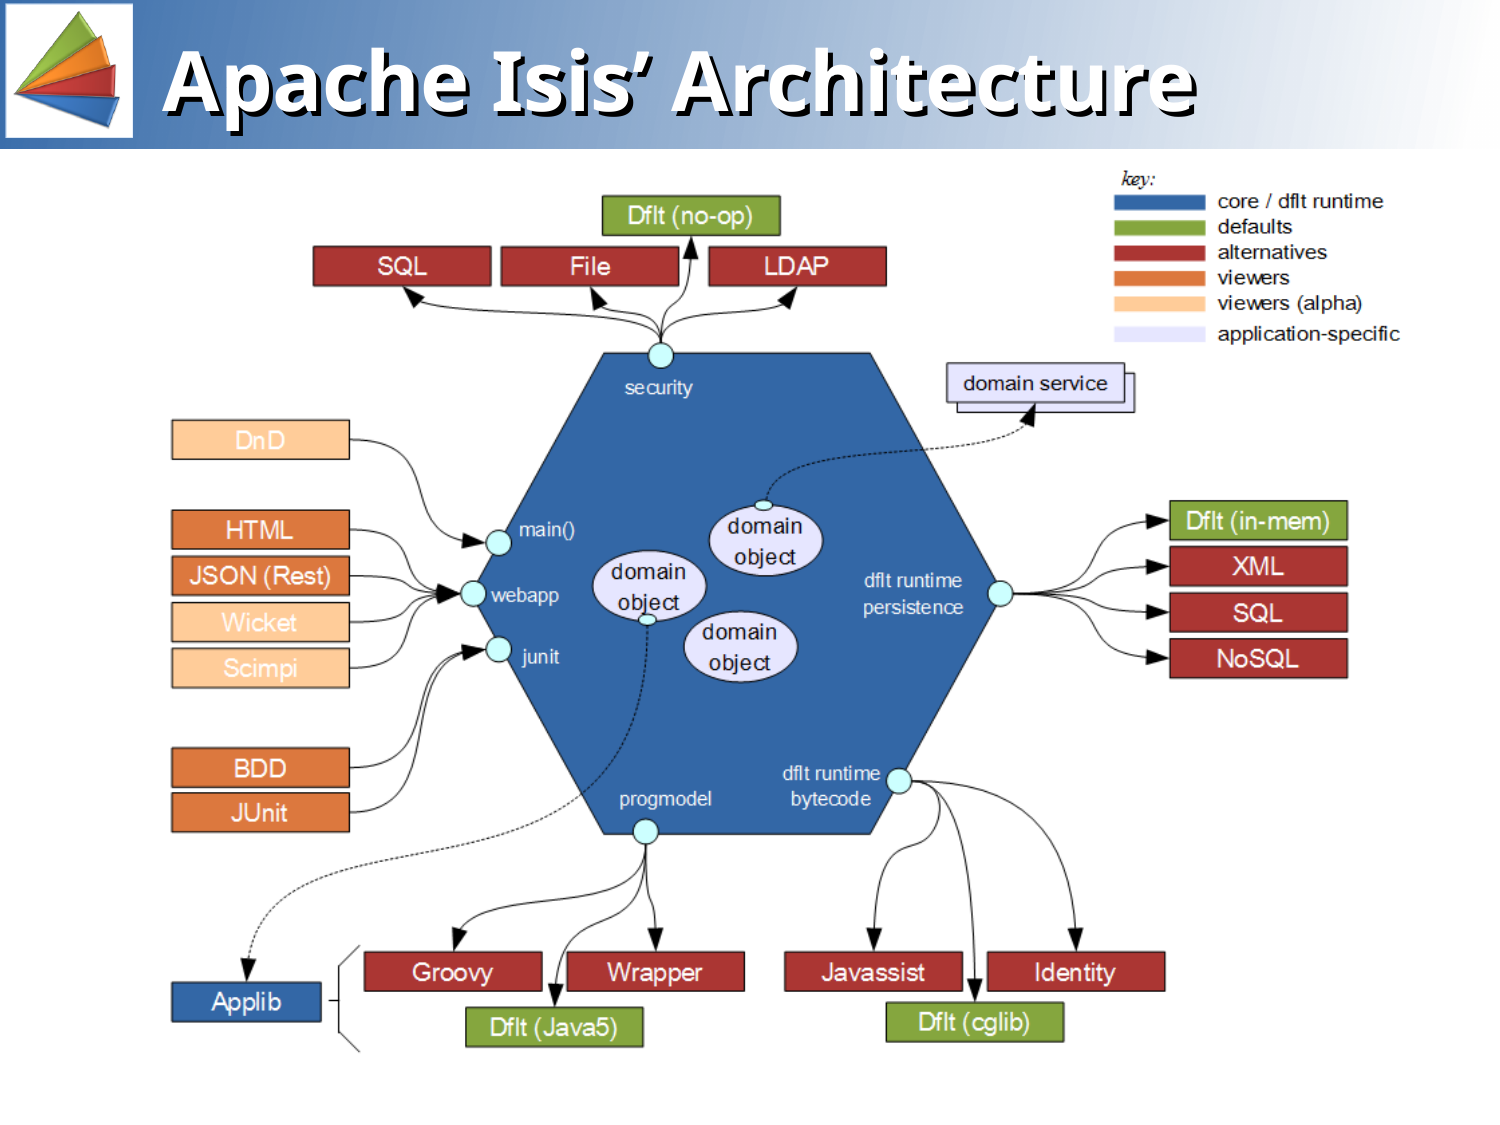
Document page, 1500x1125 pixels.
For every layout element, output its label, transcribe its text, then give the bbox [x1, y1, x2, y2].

title Apache Isis’ Architecture [147, 19, 1500, 138]
picture [136, 160, 1412, 1071]
picture [0, 0, 1500, 149]
